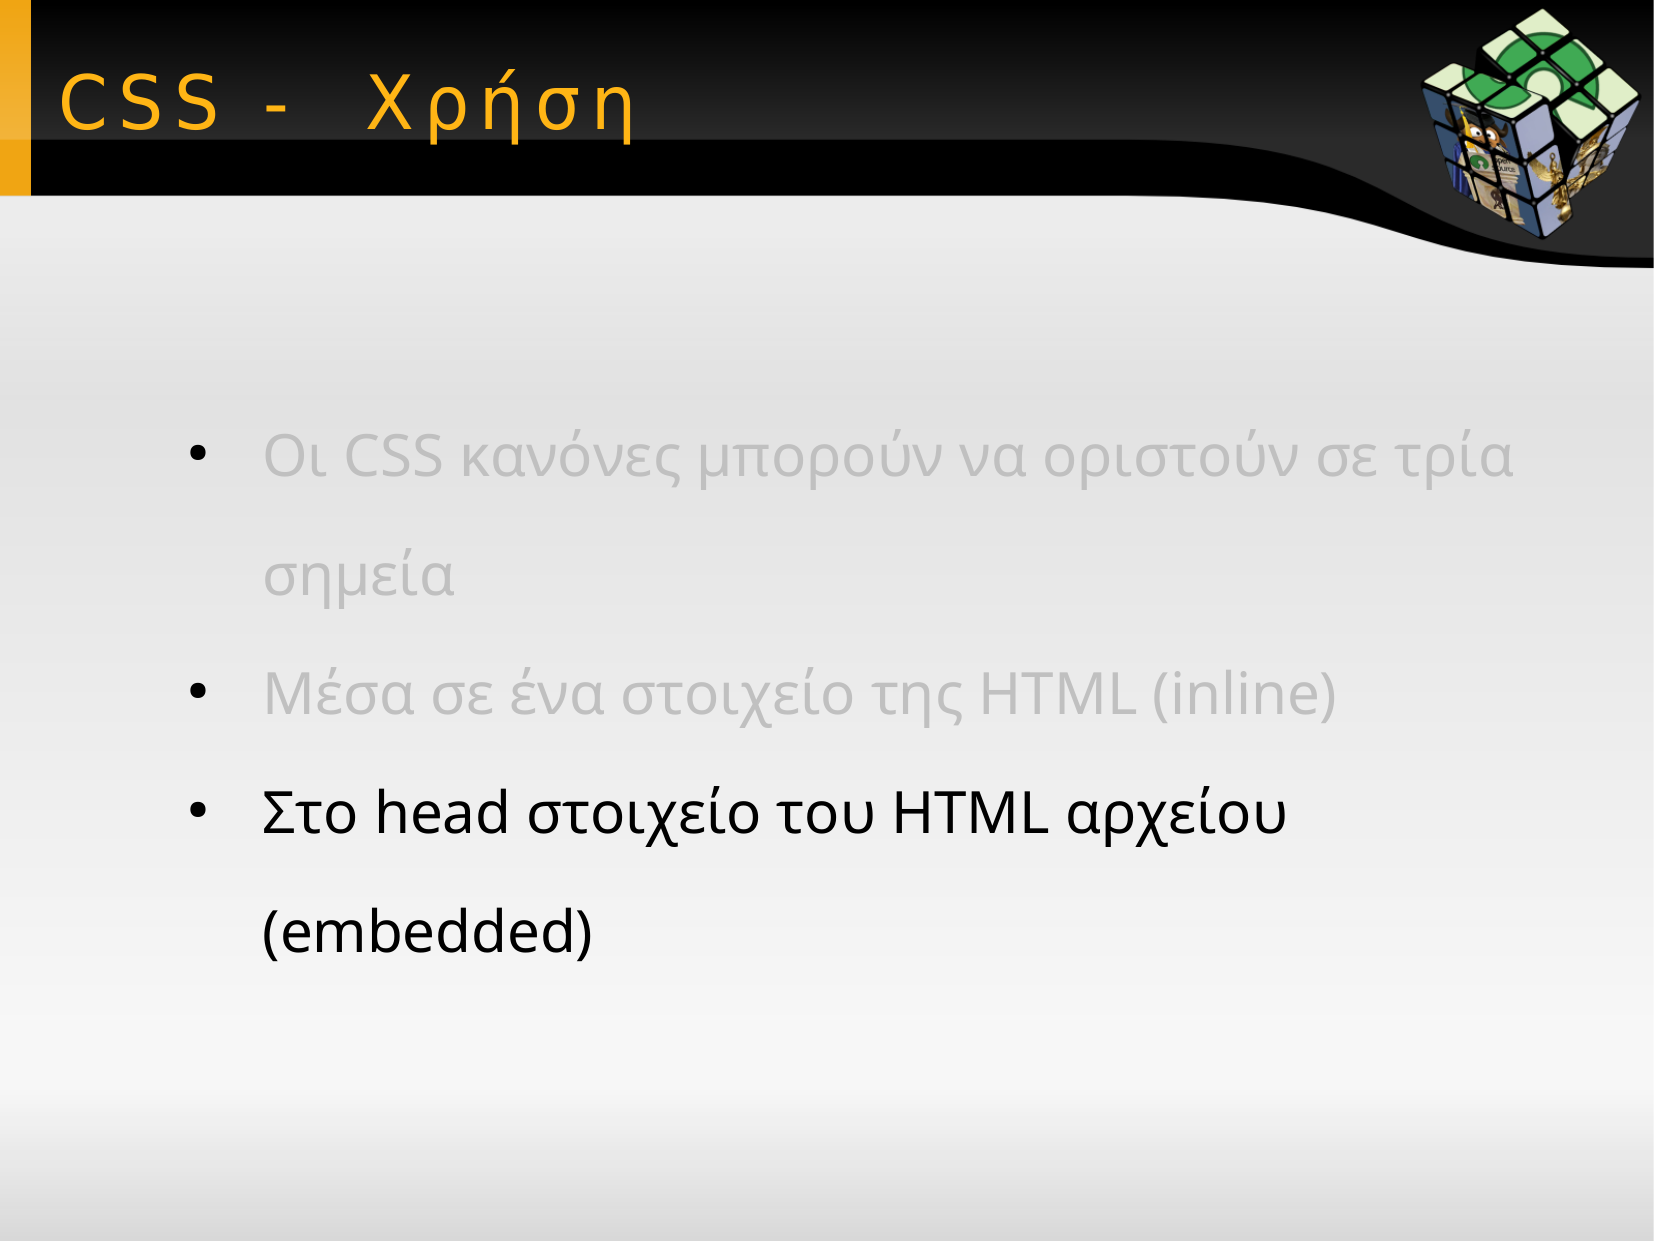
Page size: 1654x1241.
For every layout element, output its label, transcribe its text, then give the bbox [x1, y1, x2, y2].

subtitle Οι CSS κανόνες μπορούν να οριστούν σε τρία σημεία Μέσα σε ένα στοιχείo της HTML (inline) Στο head στοιχείο του HTML αρχείου (embedded) [187, 375, 1576, 1080]
title CSS - Χρήση [59, 29, 1270, 178]
picture [0, 0, 1654, 1241]
